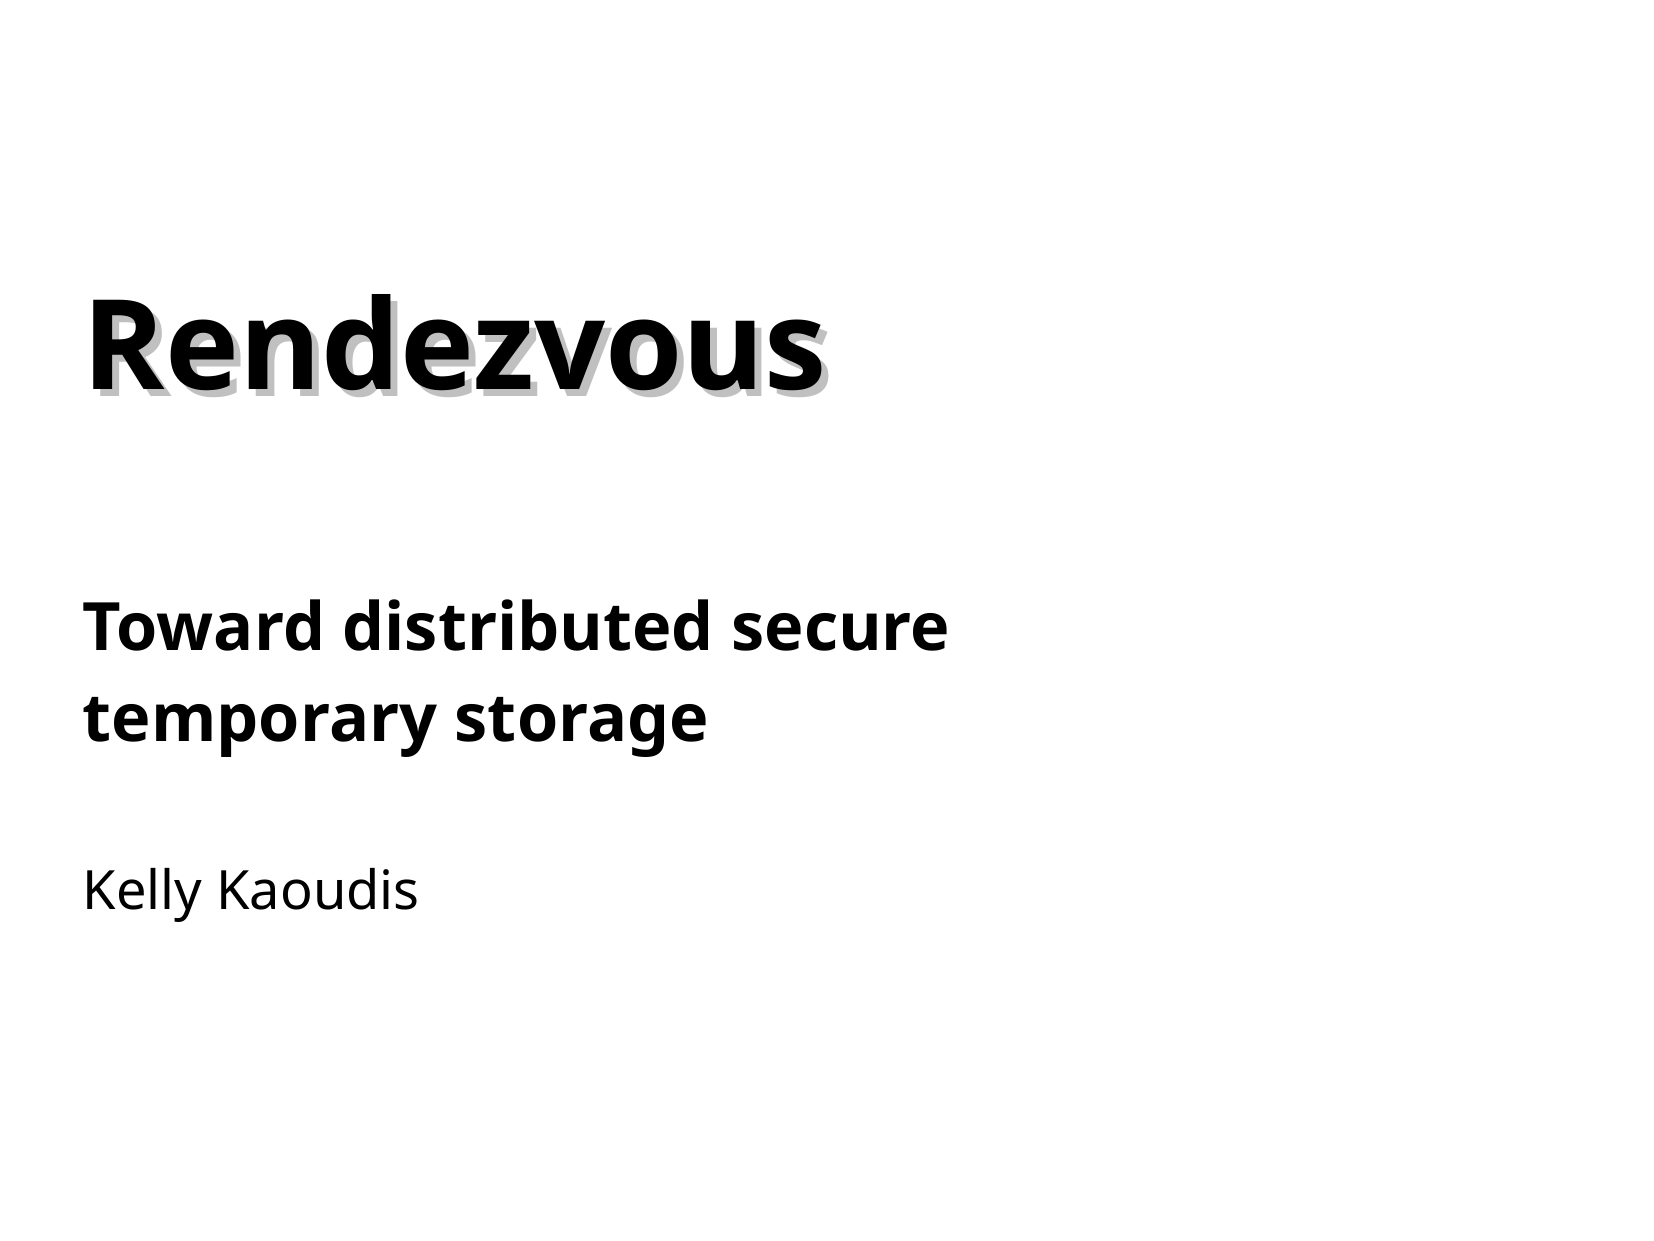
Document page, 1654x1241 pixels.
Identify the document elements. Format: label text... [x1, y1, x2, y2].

text_box Rendezvous Toward distributed secure temporary storage Kelly Kaoudis [82, 294, 1571, 887]
